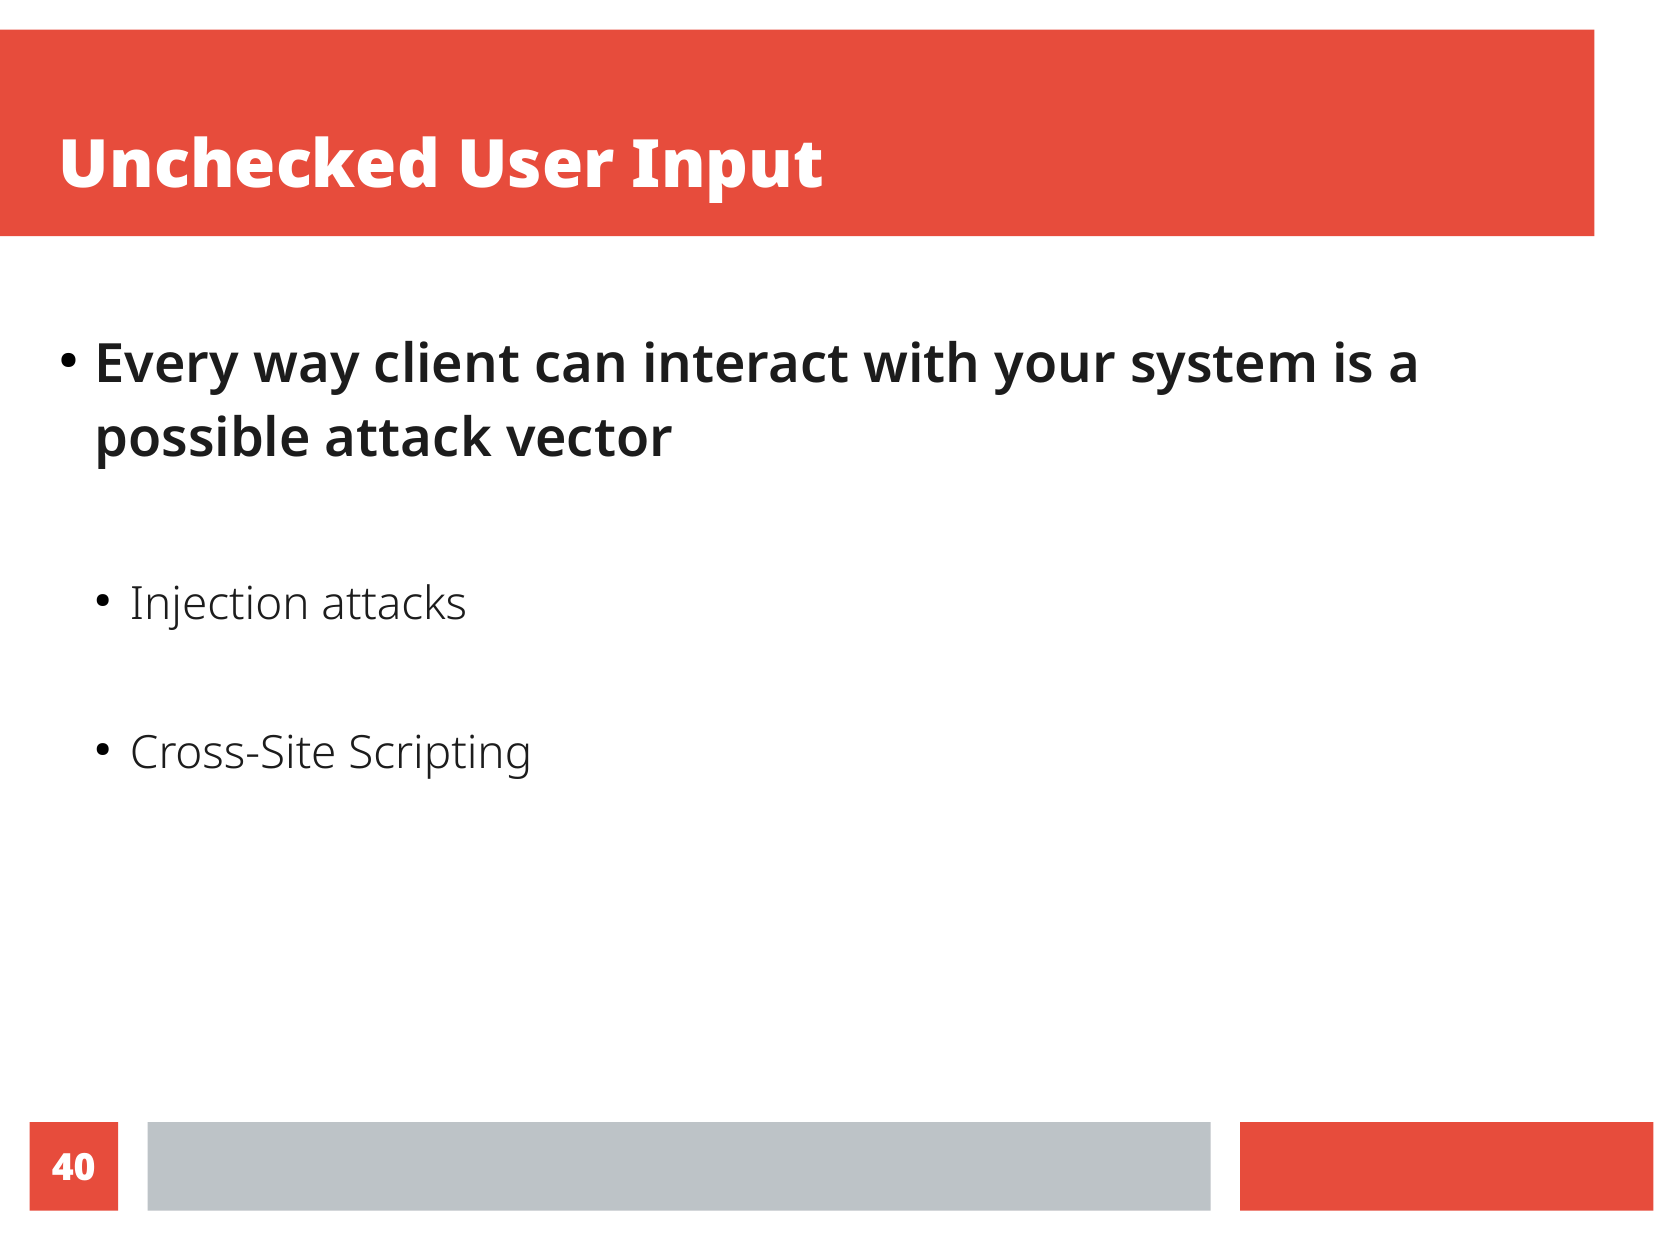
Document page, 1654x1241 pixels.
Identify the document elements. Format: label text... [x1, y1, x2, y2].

list Every way client can interact with your system is a possible attack vector Injection attacks Cross-Site Scripting [59, 324, 1565, 1093]
title Unchecked User Input [59, 59, 1595, 207]
